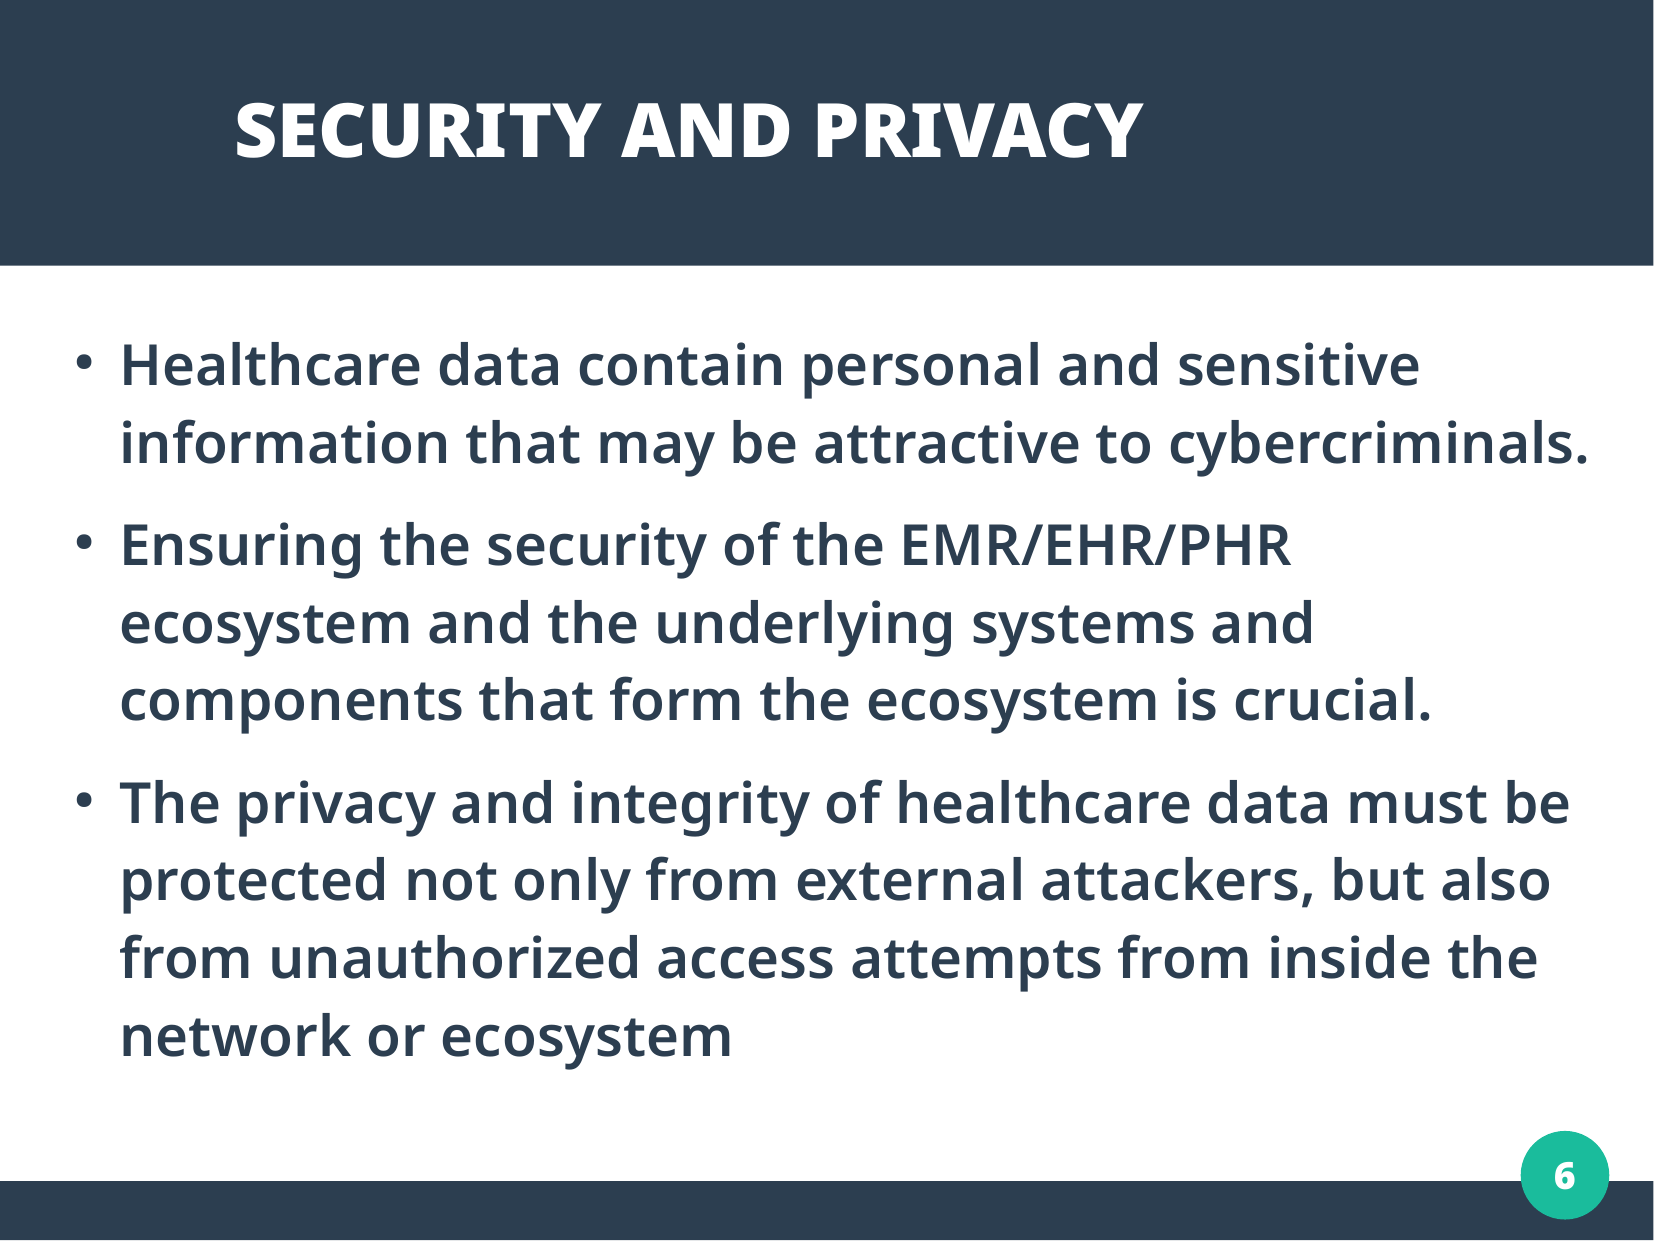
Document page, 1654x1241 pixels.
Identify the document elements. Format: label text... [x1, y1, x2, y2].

list Healthcare data contain personal and sensitive information that may be attractive to cybercriminals. Ensuring the security of the EMR/EHR/PHR ecosystem and the underlying systems and components that form the ecosystem is crucial. The privacy and integrity of healthcare data must be protected not only from external attackers, but also from unauthorized access attempts from inside the network or ecosystem [59, 324, 1595, 1152]
title SECURITY AND PRIVACY [59, 49, 1595, 207]
